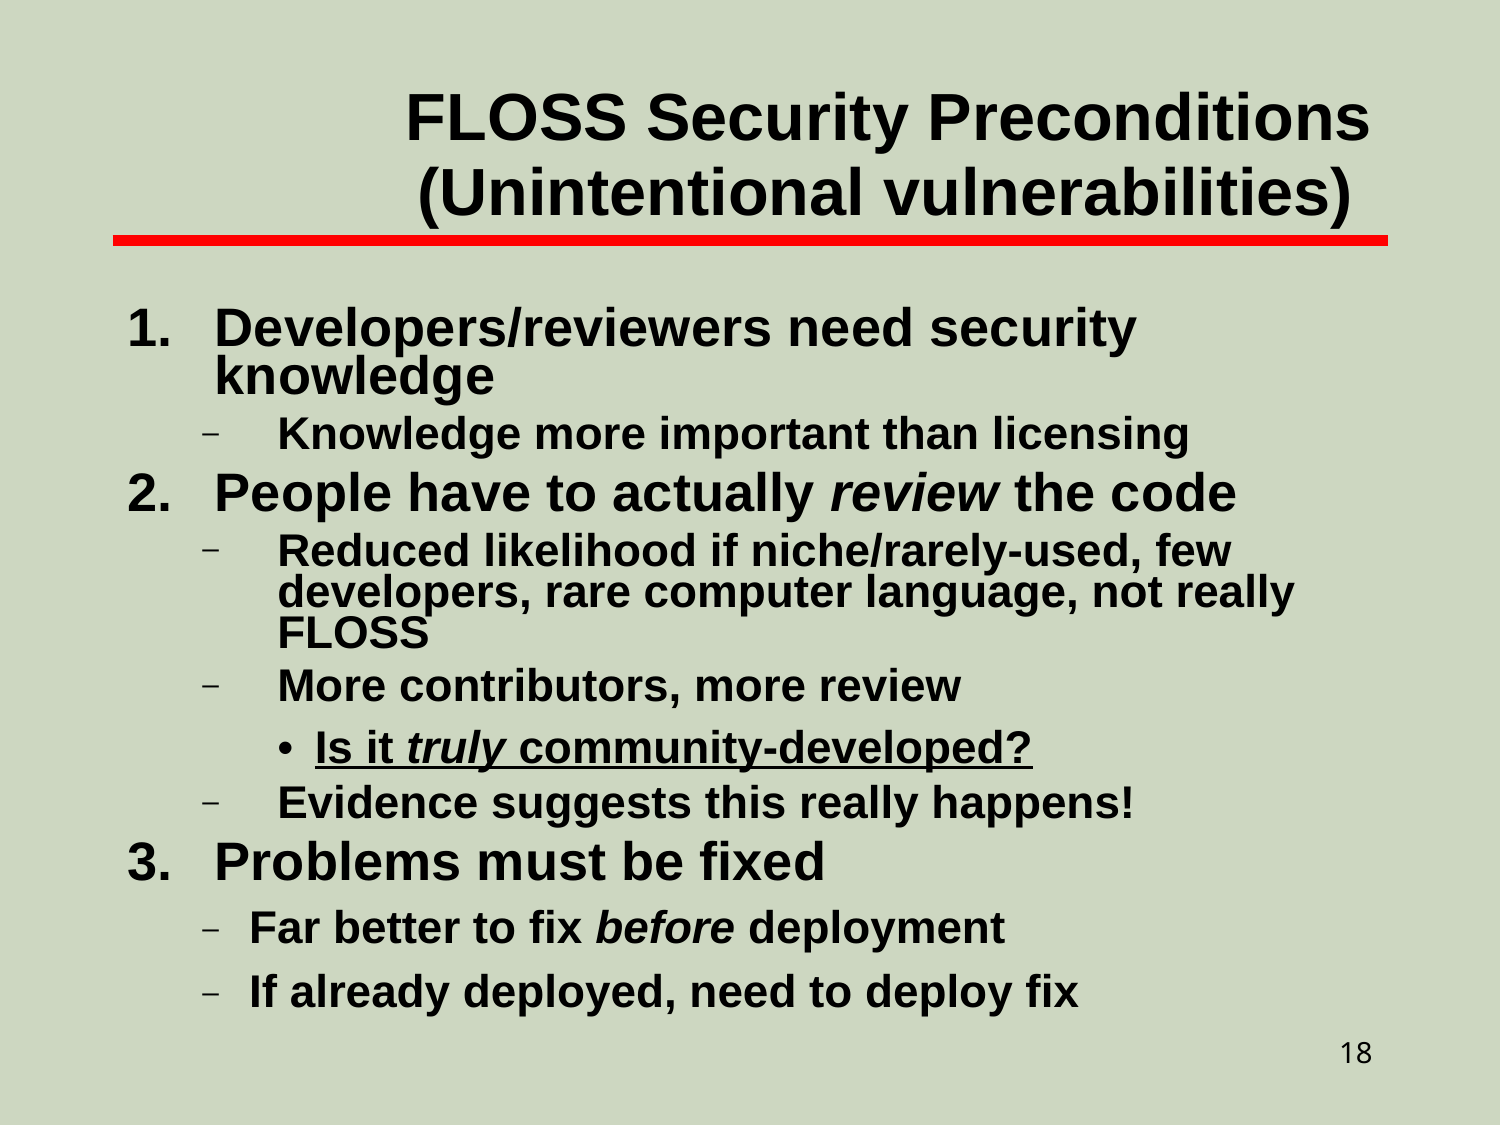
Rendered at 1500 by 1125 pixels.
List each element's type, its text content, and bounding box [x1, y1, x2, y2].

title FLOSS Security Preconditions (Unintentional vulnerabilities) [337, 72, 1388, 238]
list Developers/reviewers need security knowledge Knowledge more important than licensing People have to actually review the code Reduced likelihood if niche/rarely-used, few developers, rare computer language, not really FLOSS More contributors, more review Is it truly community-developed? Evidence suggests this really happens! Problems must be fixed Far better to fix before deployment If already deployed, need to deploy fix [112, 299, 1388, 1051]
